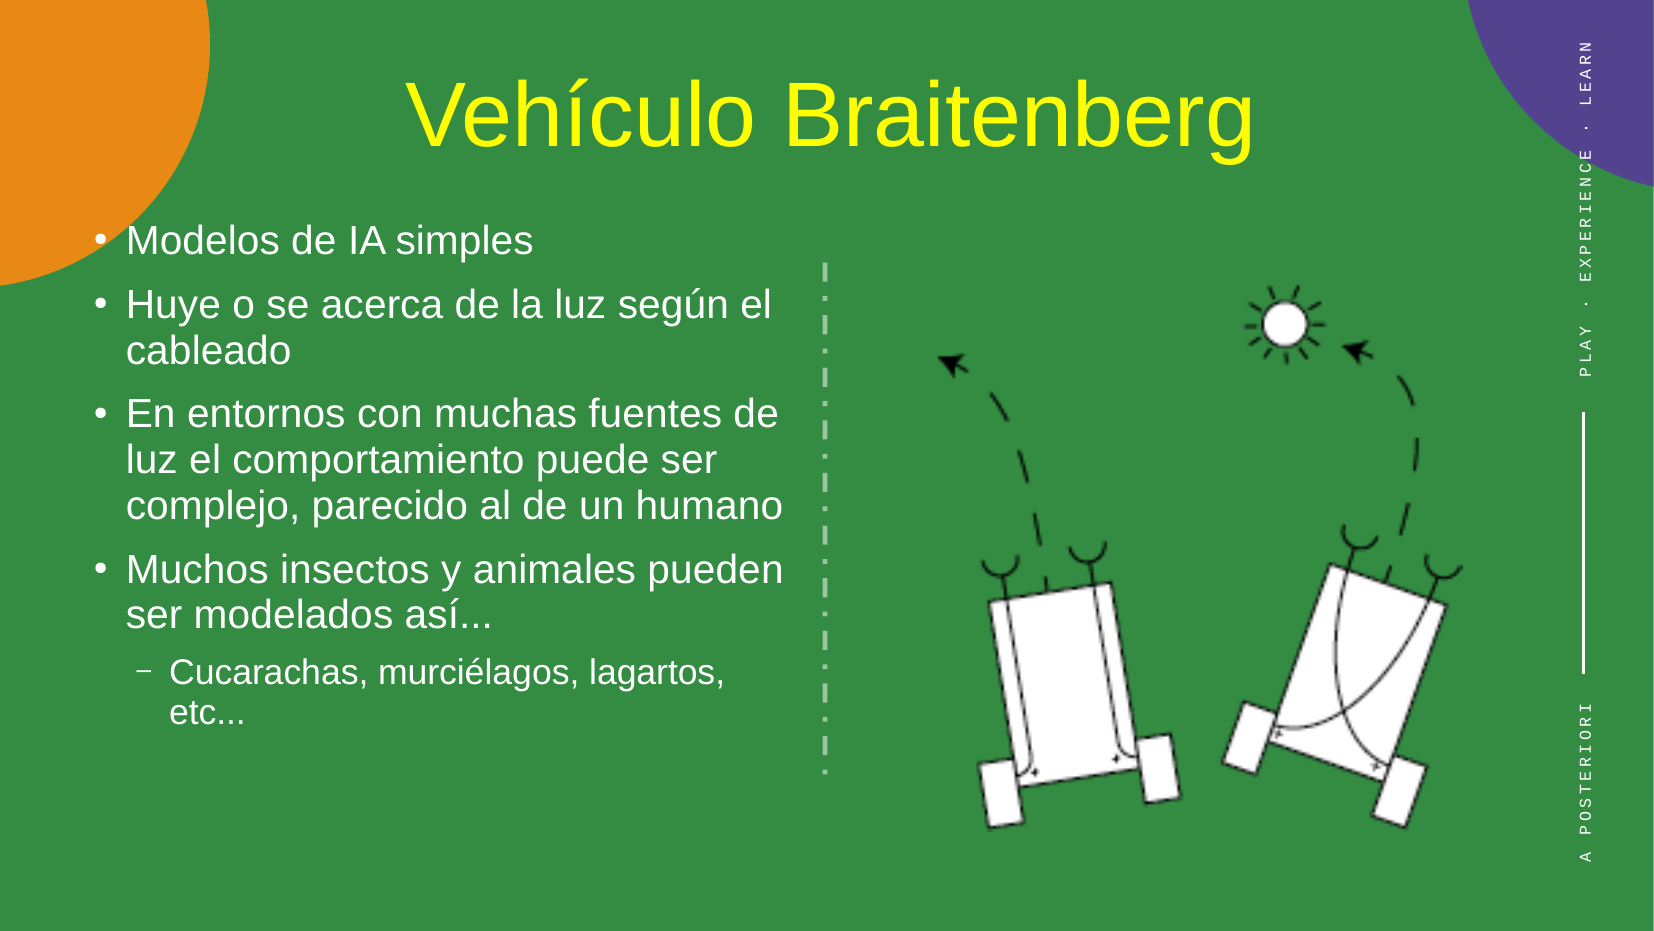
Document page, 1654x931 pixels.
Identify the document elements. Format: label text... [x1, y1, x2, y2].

title Vehículo Braitenberg [187, 37, 1501, 193]
picture [937, 284, 1463, 832]
list Modelos de IA simples Huye o se acerca de la luz según el cableado En entornos con muchas fuentes de luz el comportamiento puede ser complejo, parecido al de un humano Muchos insectos y animales pueden ser modelados así... Cucarachas, murciélagos, lagartos, etc... [82, 217, 788, 758]
